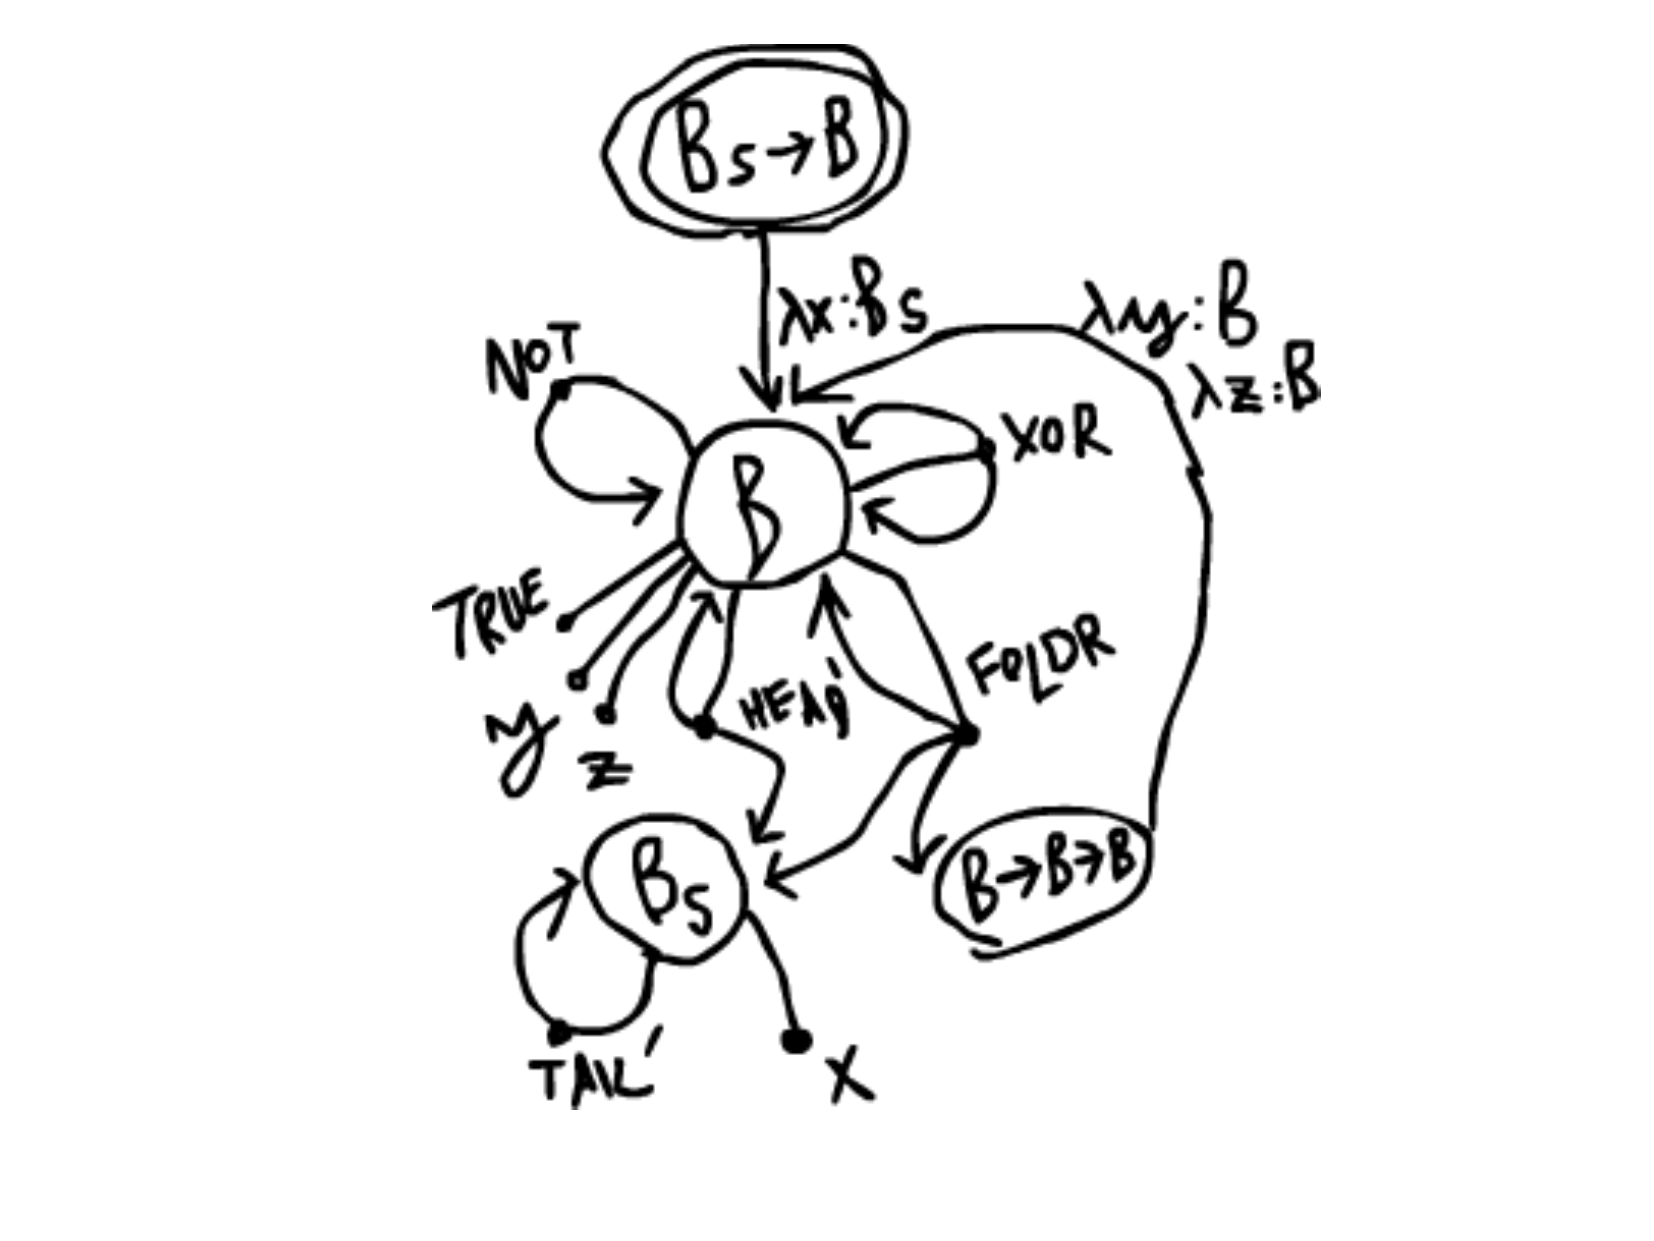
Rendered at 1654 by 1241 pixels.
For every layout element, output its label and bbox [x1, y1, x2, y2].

picture [432, 44, 1321, 1111]
